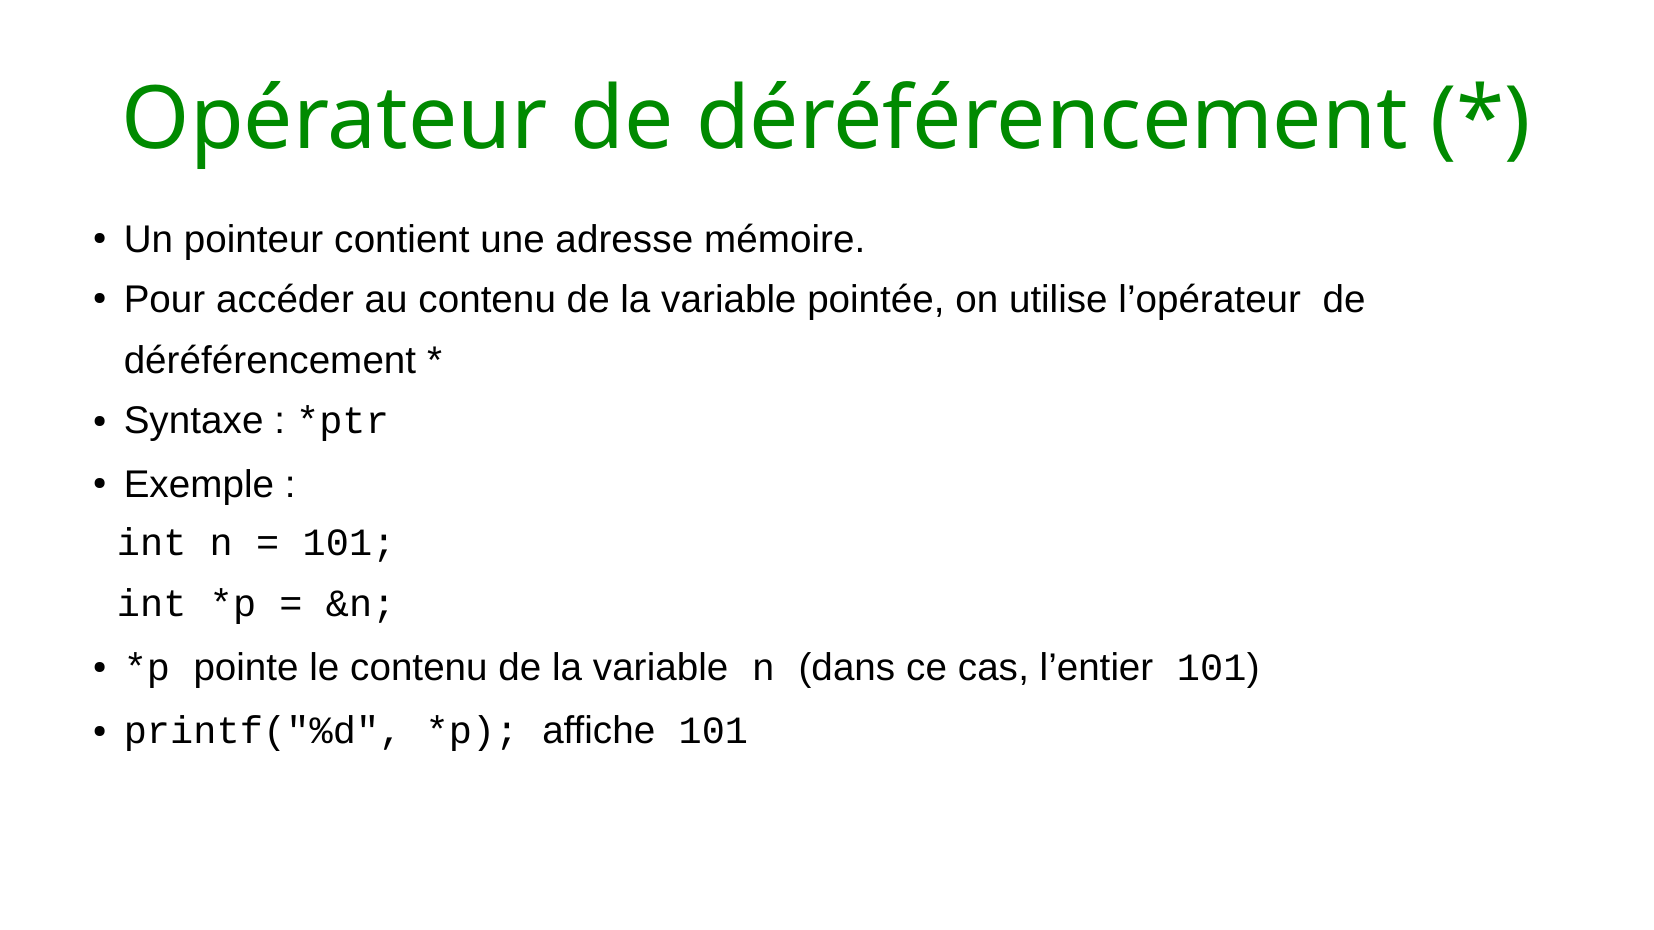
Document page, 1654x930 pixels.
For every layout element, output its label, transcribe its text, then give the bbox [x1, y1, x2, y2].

list Un pointeur contient une adresse mémoire. Pour accéder au contenu de la variable pointée, on utilise l’opérateur de déréférencement * Syntaxe : *ptr Exemple : int n = 101; int *p = &n; *p pointe le contenu de la variable n (dans ce cas, l’entier 101) printf("%d", *p); affiche 101 [82, 217, 1571, 757]
title Opérateur de déréférencement (*) [82, 37, 1571, 193]
